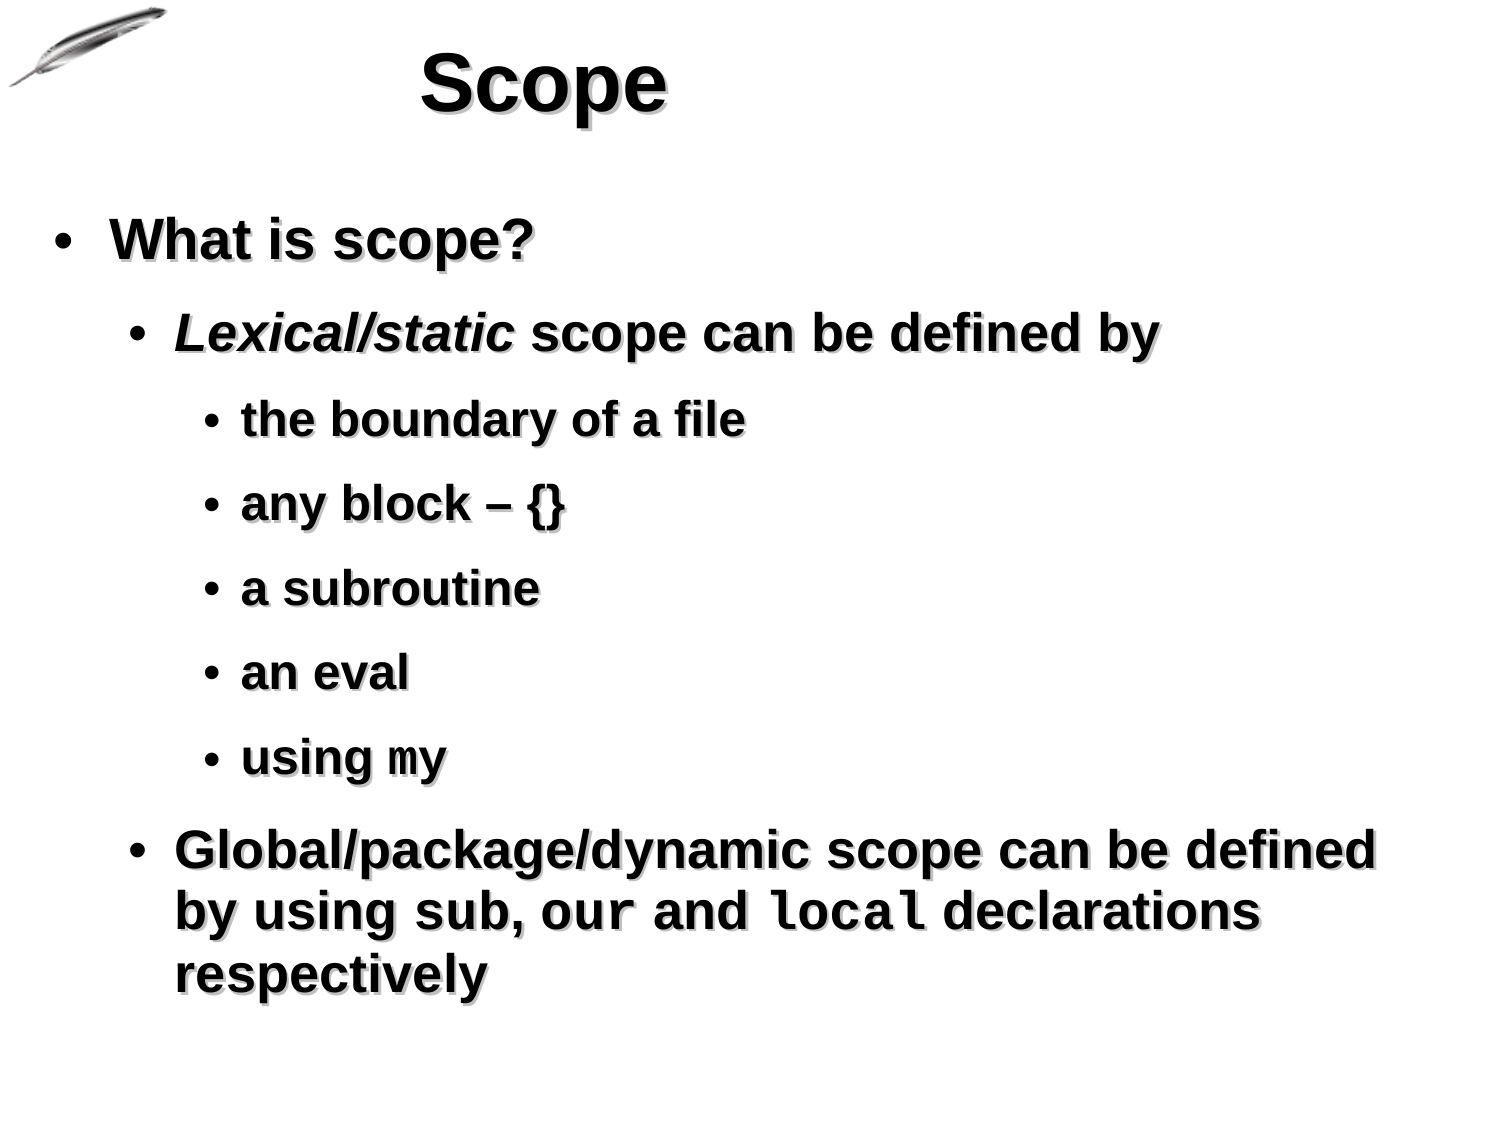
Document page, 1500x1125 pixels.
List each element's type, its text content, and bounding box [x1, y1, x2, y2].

title Scope [419, 0, 1459, 176]
picture [5, 5, 173, 89]
list What is scope? Lexical/static scope can be defined by the boundary of a file any block – {} a subroutine an eval using my Global/package/dynamic scope can be defined by using sub, our and local declarations respectively [53, 207, 1447, 1084]
